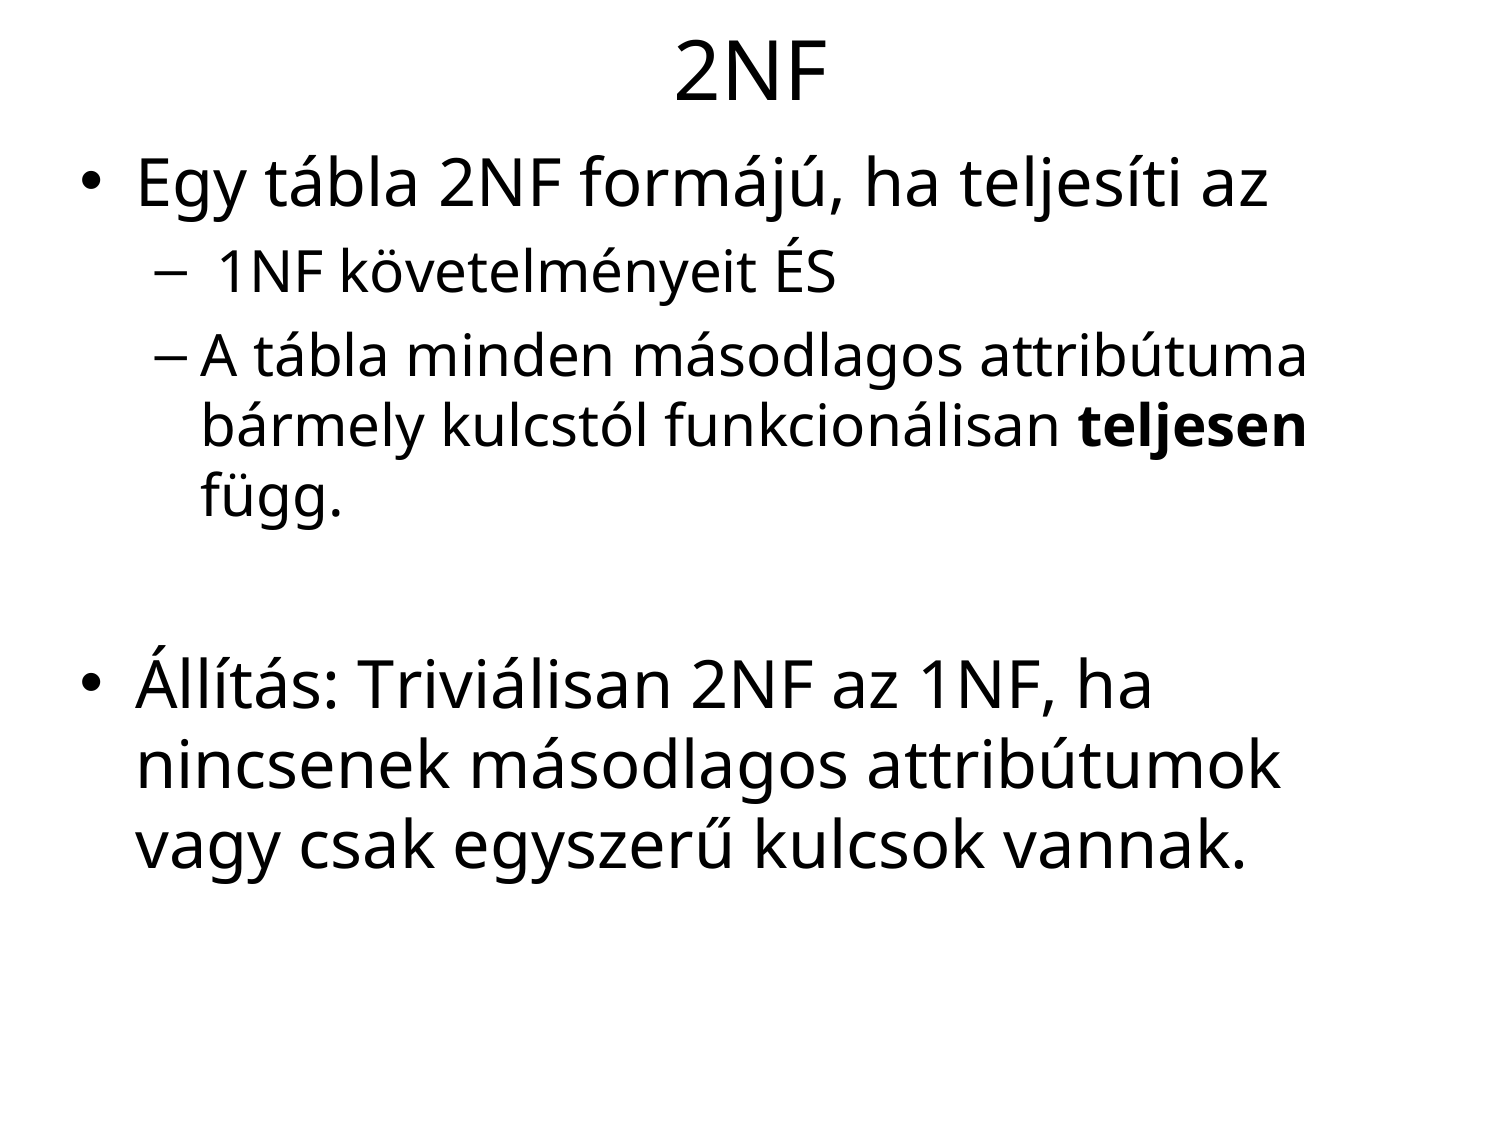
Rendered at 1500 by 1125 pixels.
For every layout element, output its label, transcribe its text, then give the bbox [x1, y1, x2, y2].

title 2NF [76, 9, 1425, 126]
list Egy tábla 2NF formájú, ha teljesíti az 1NF követelményeit ÉS A tábla minden másodlagos attribútuma bármely kulcstól funkcionálisan teljesen függ. Állítás: Triviálisan 2NF az 1NF, ha nincsenek másodlagos attribútumok vagy csak egyszerű kulcsok vannak. [64, 131, 1426, 1035]
